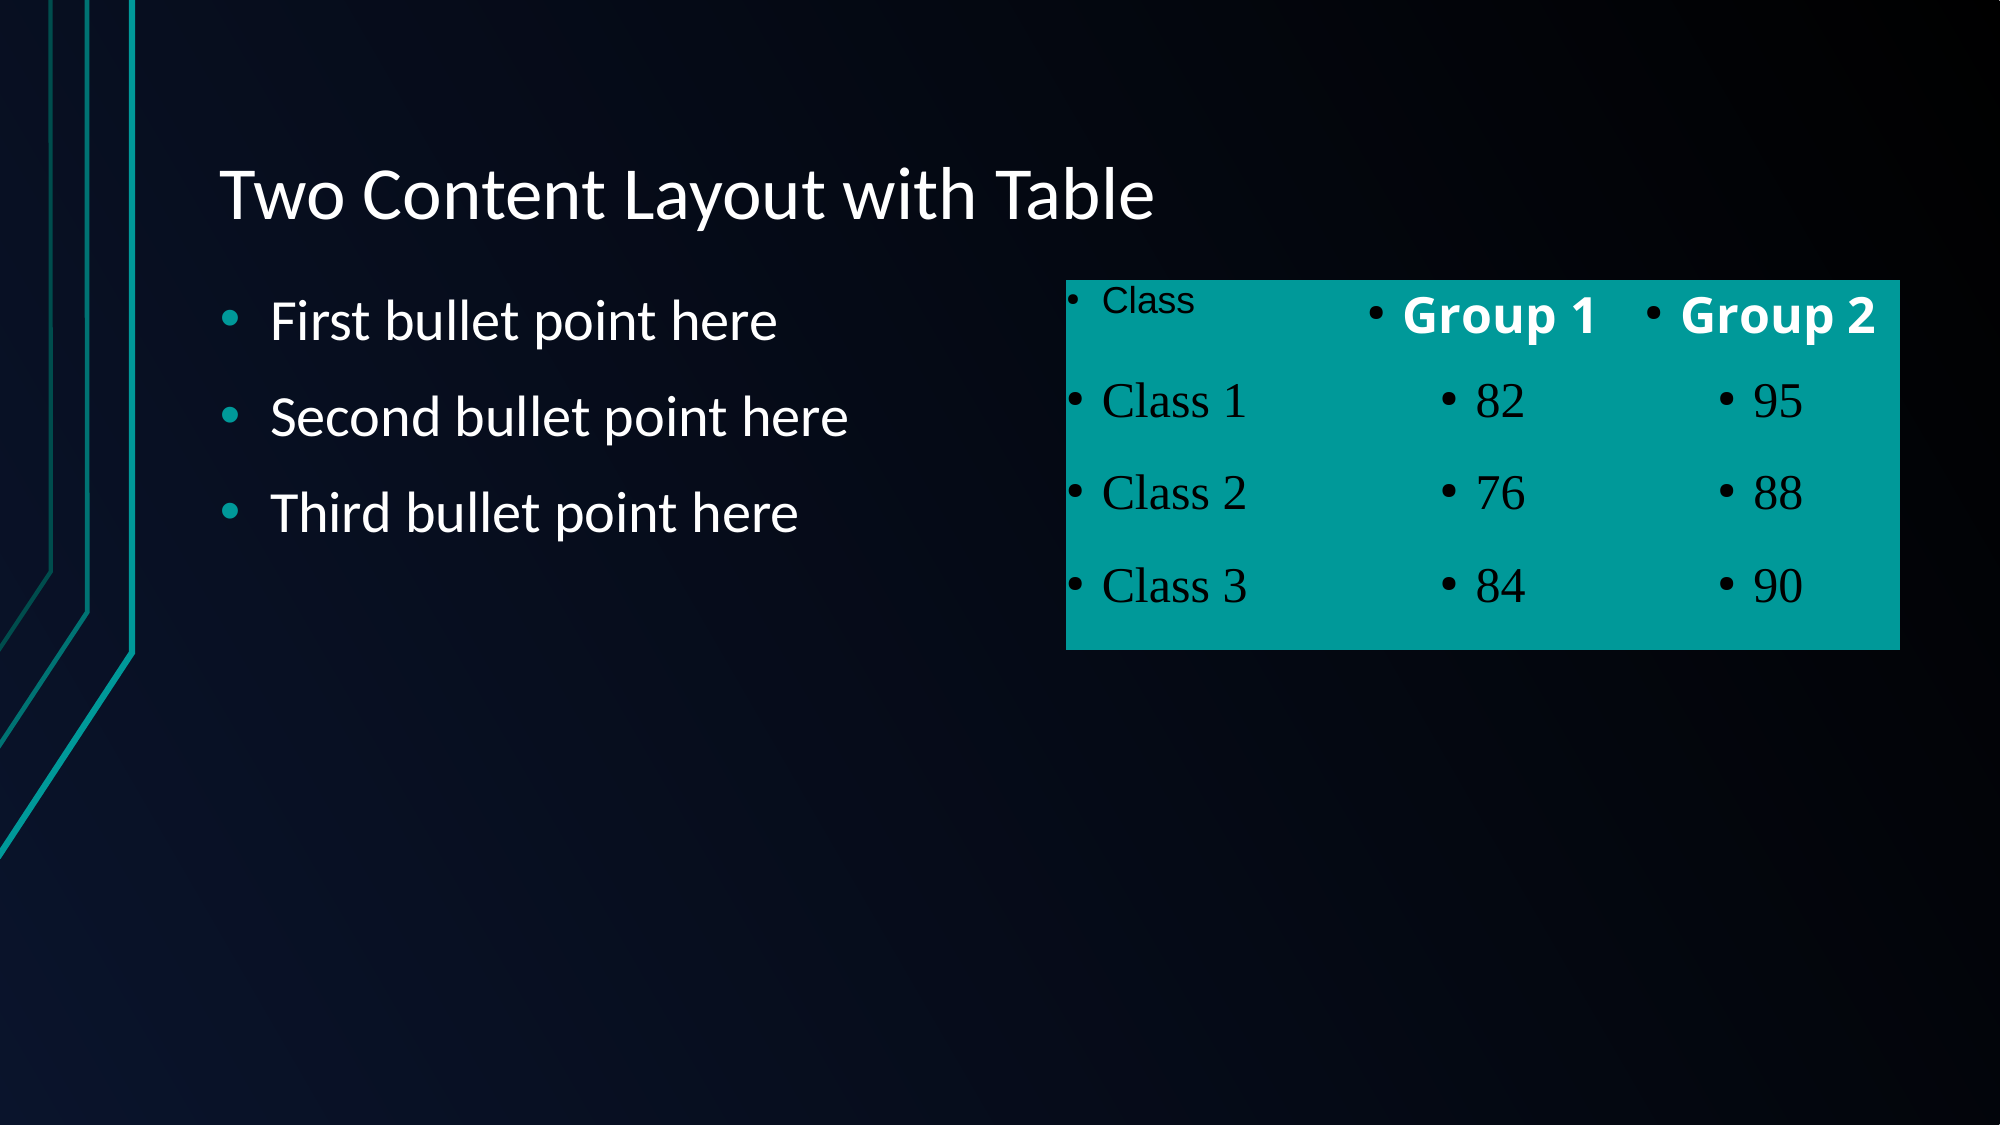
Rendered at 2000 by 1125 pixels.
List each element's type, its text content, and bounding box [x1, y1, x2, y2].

table_cell 90 [1622, 558, 1900, 650]
title Two Content Layout with Table [199, 45, 1900, 246]
table_cell Class 3 [1066, 558, 1344, 650]
table_cell 88 [1622, 465, 1900, 558]
table_cell 95 [1622, 372, 1900, 465]
list First bullet point here Second bullet point here Third bullet point here [199, 279, 1034, 1013]
table_header Group 2 [1622, 280, 1900, 372]
table_header Group 1 [1344, 280, 1622, 372]
table_cell 84 [1344, 558, 1622, 650]
table_cell 76 [1344, 465, 1622, 558]
table_cell 82 [1344, 372, 1622, 465]
table_cell Class 1 [1066, 372, 1344, 465]
table_header Class [1066, 280, 1344, 372]
table_cell Class 2 [1066, 465, 1344, 558]
